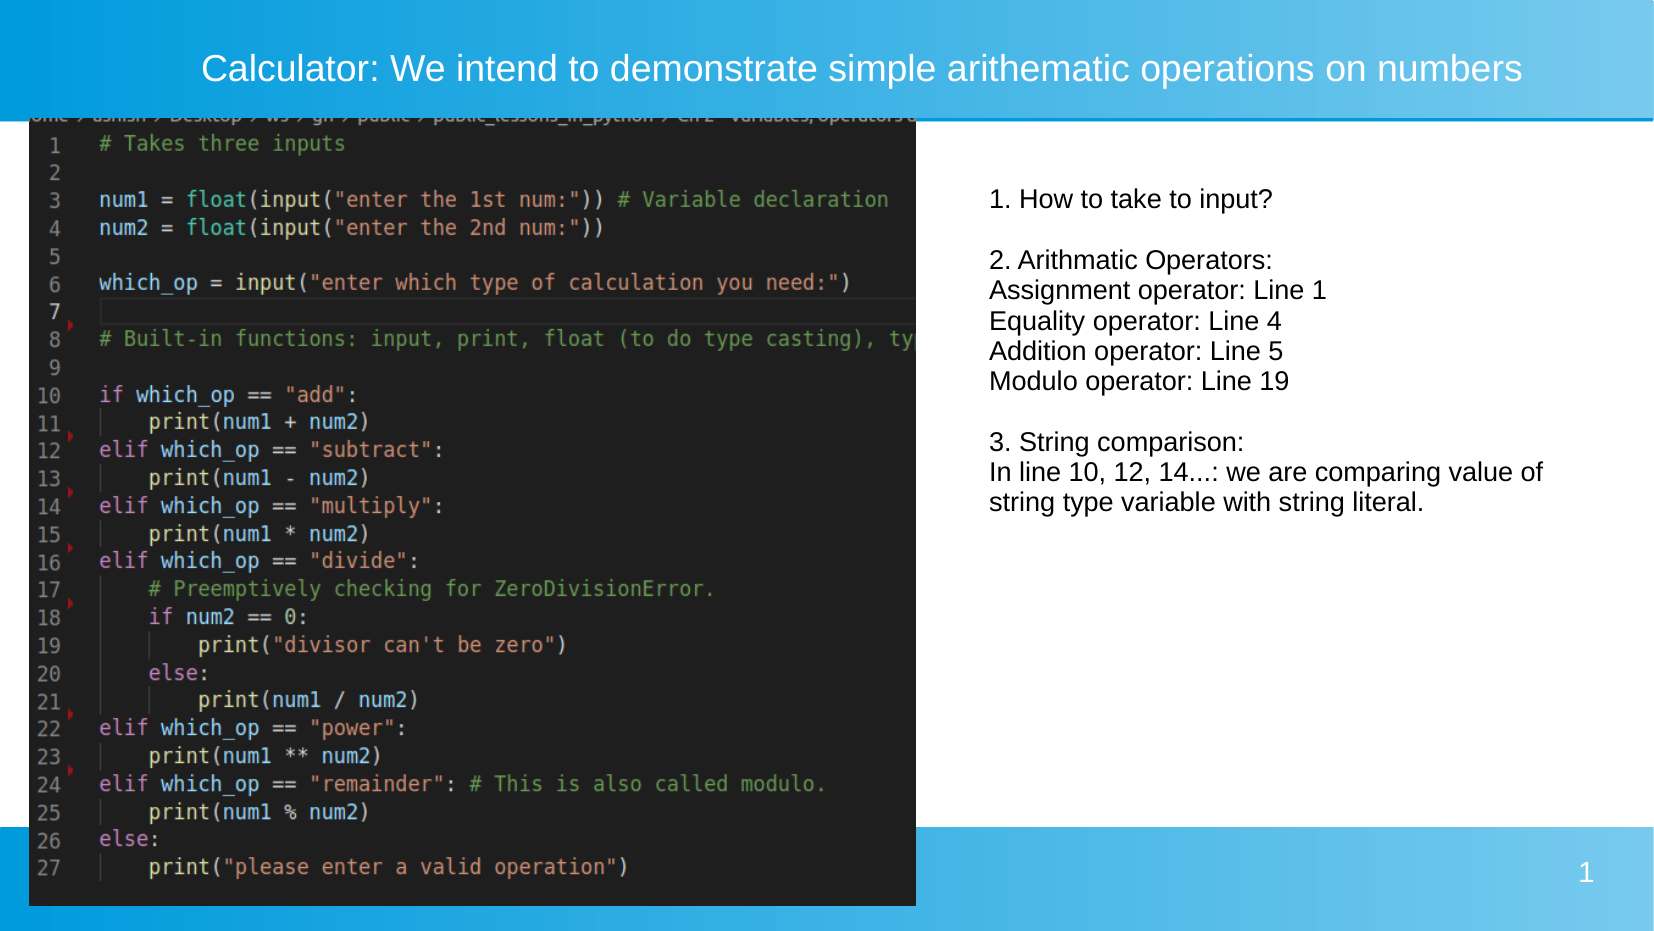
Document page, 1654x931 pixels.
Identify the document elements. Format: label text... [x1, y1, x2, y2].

picture [29, 118, 916, 906]
title Calculator: We intend to demonstrate simple arithematic operations on numbers [59, 29, 1595, 108]
text_box 1. How to take to input? 2. Arithmatic Operators: Assignment operator: Line 1 Equality operator: Line 4 Addition operator: Line 5 Modulo operator: Line 19 3. String comparison: In line 10, 12, 14...: we are comparing value of string type variable with string literal. [974, 177, 1595, 555]
